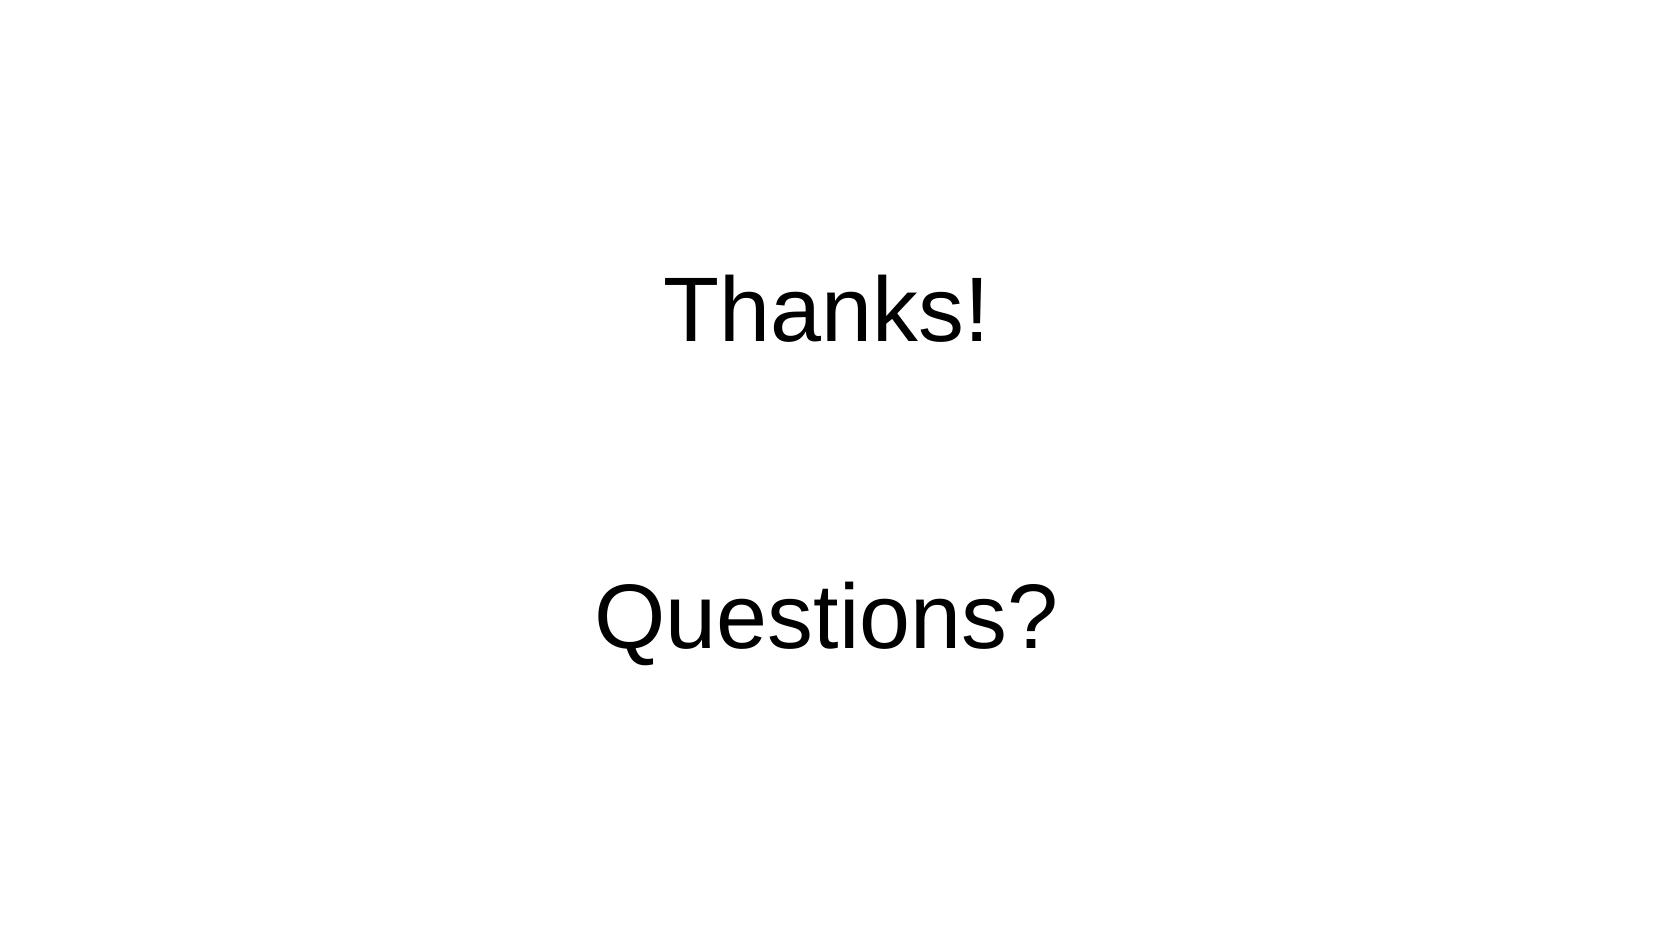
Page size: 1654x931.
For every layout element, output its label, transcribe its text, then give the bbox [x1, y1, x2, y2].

title Thanks! Questions? [82, 258, 1571, 669]
